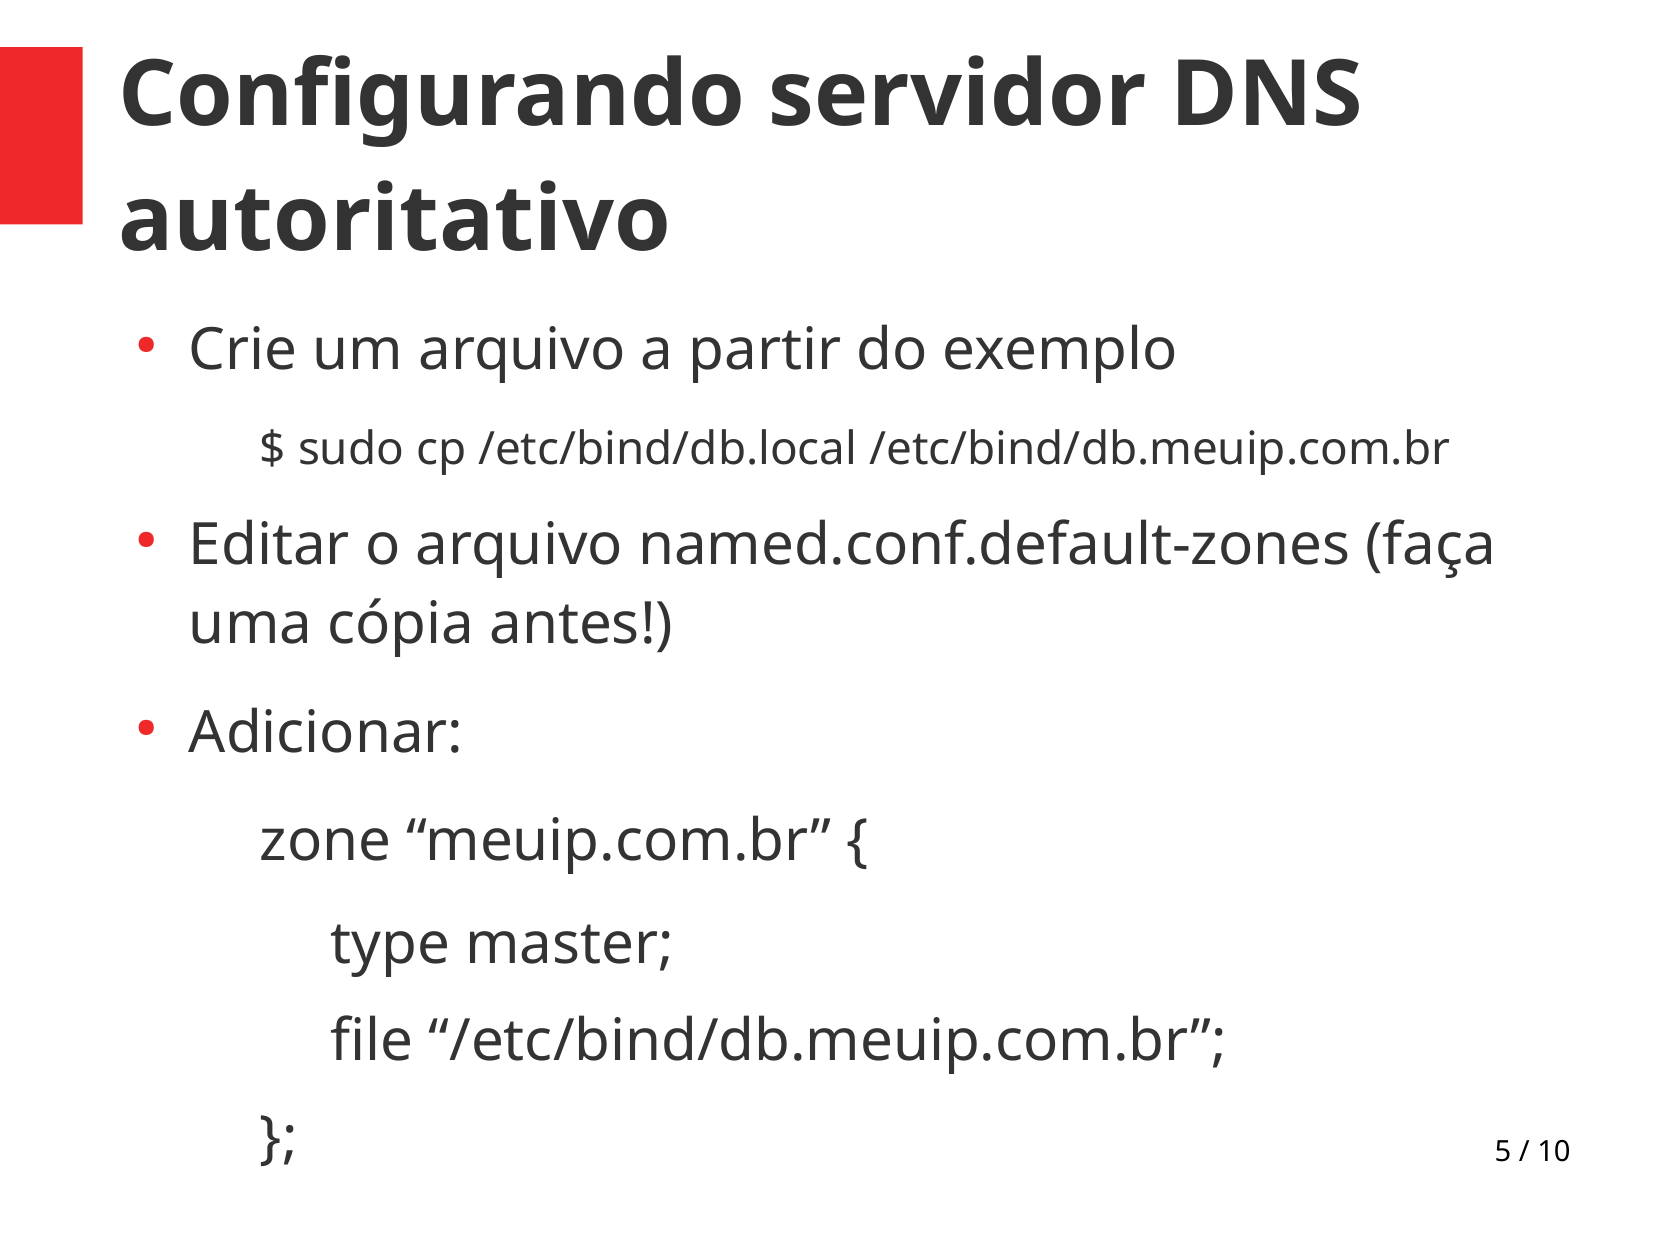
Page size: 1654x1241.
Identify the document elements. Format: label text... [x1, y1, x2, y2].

list Crie um arquivo a partir do exemplo $ sudo cp /etc/bind/db.local /etc/bind/db.meuip.com.br Editar o arquivo named.conf.default-zones (faça uma cópia antes!) Adicionar: zone “meuip.com.br” { type master; file “/etc/bind/db.meuip.com.br”; }; [118, 307, 1536, 1027]
title Configurando servidor DNS autoritativo [118, 45, 1571, 260]
